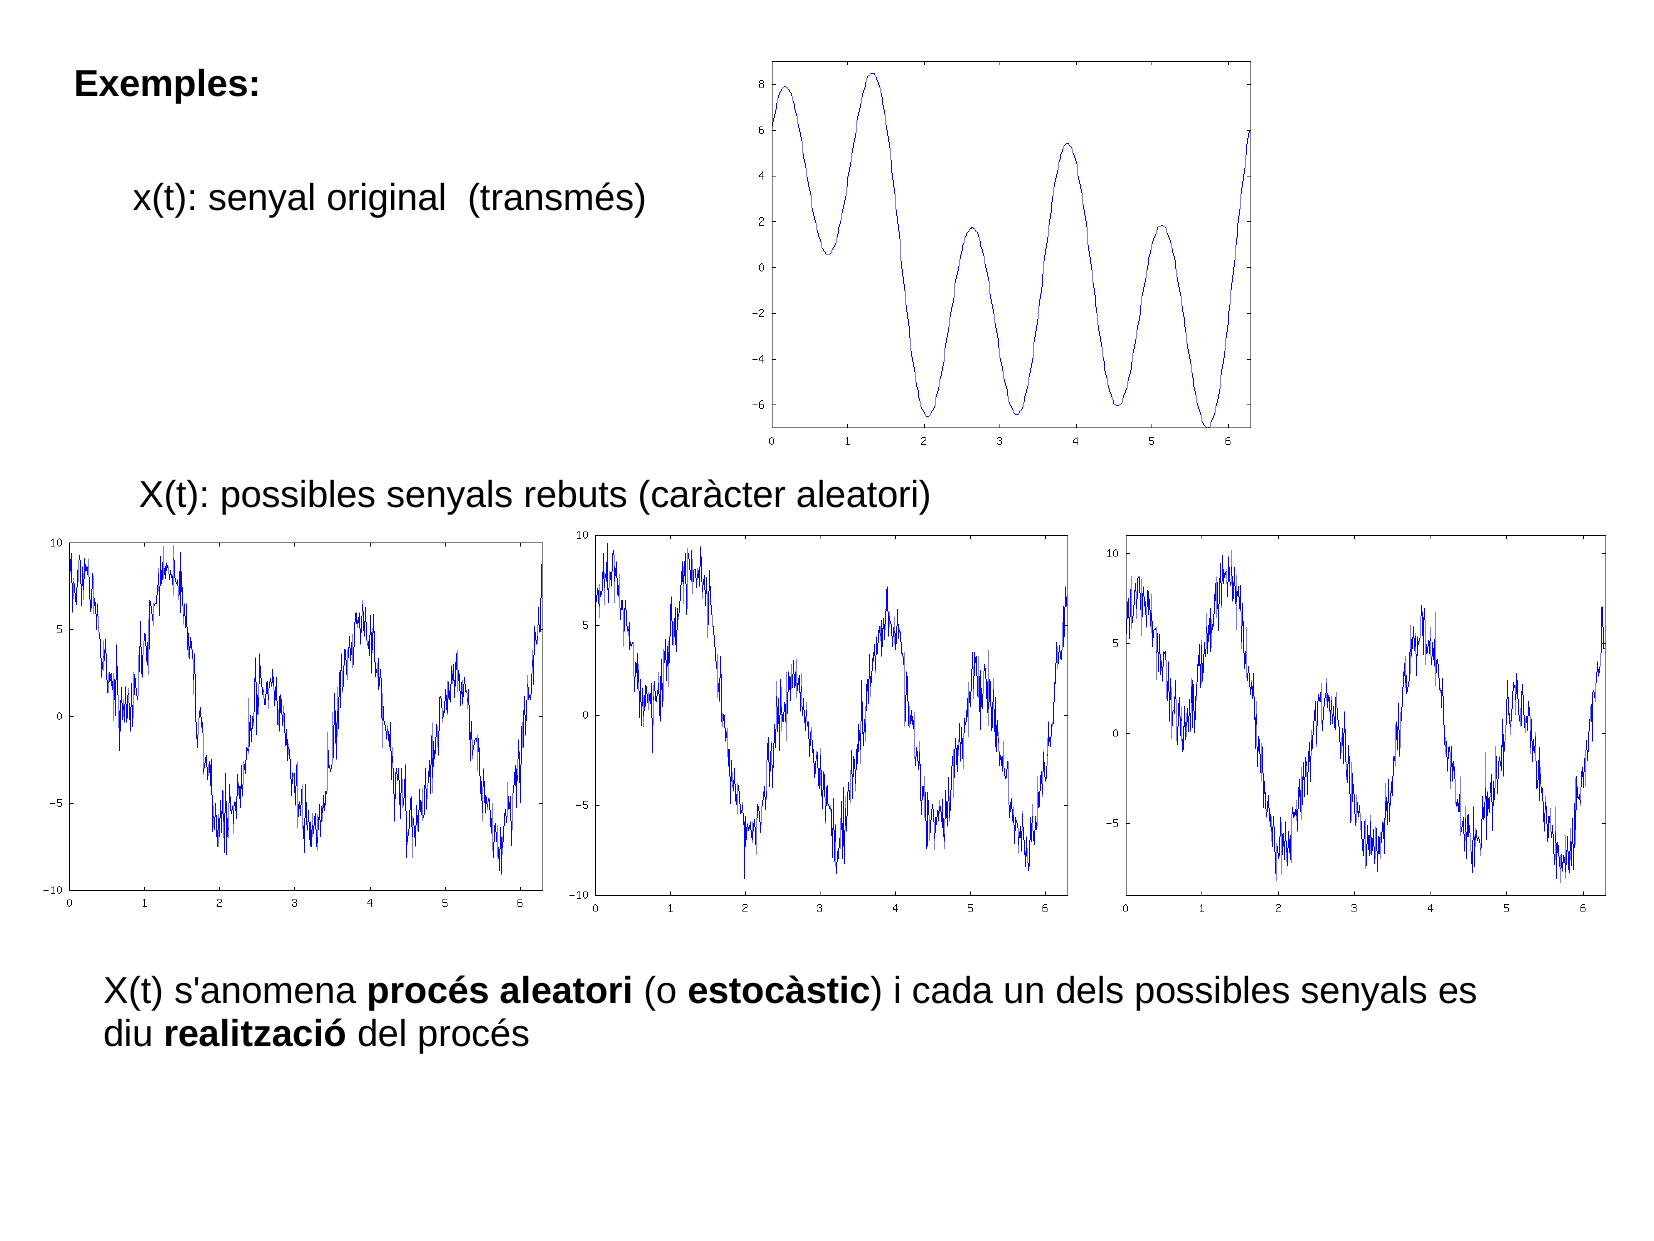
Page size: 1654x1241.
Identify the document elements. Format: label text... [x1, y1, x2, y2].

text_box X(t): possibles senyals rebuts (caràcter aleatori) [124, 466, 1063, 524]
text_box X(t) s'anomena procés aleatori (o estocàstic) i cada un dels possibles senyals es diu realització del procés [88, 962, 1536, 1064]
text_box x(t): senyal original (transmés) [118, 169, 709, 226]
picture [738, 48, 1270, 455]
picture [29, 522, 1087, 922]
text_box Exemples: [59, 54, 325, 113]
picture [1092, 522, 1625, 922]
